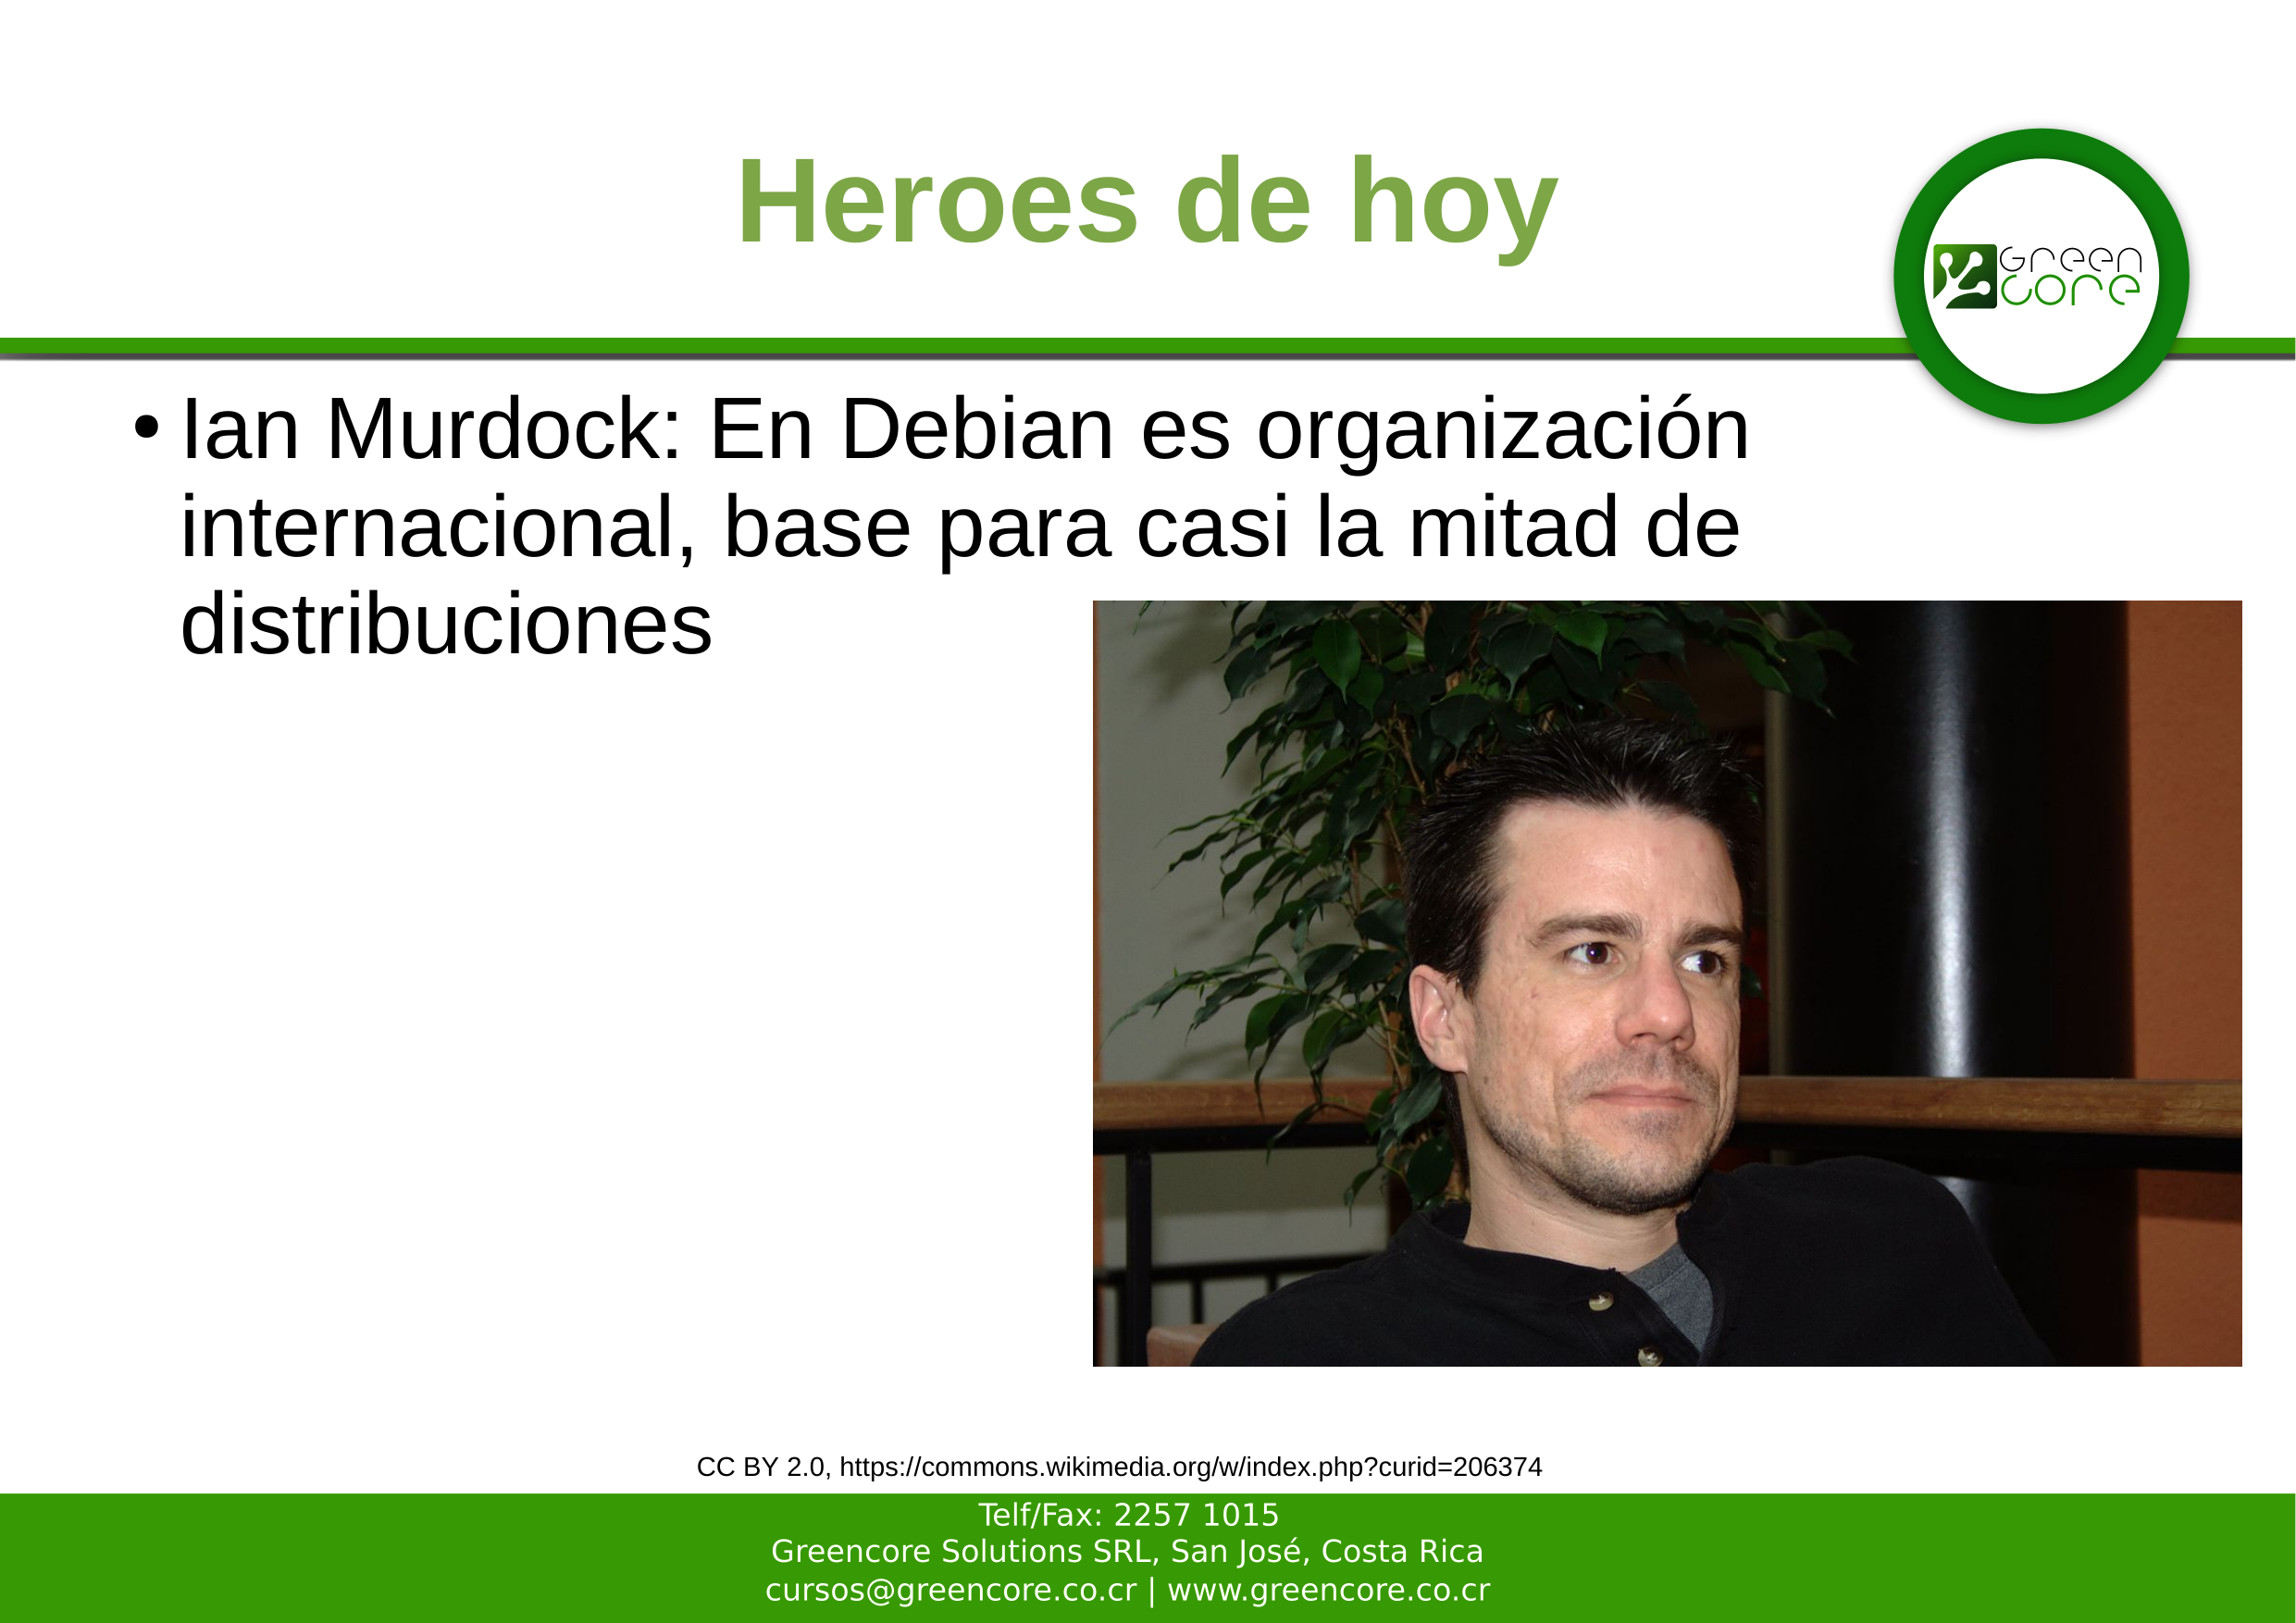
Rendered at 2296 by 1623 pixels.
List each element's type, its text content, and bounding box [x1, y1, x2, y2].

text_box CC BY 2.0, https://commons.wikimedia.org/w/index.php?curid=206374 [683, 1444, 1793, 1498]
list Ian Murdock: En Debian es organización internacional, base para casi la mitad de distribuciones [115, 379, 2181, 1489]
title Heroes de hoy [115, 64, 2181, 336]
picture [0, 0, 2296, 1623]
